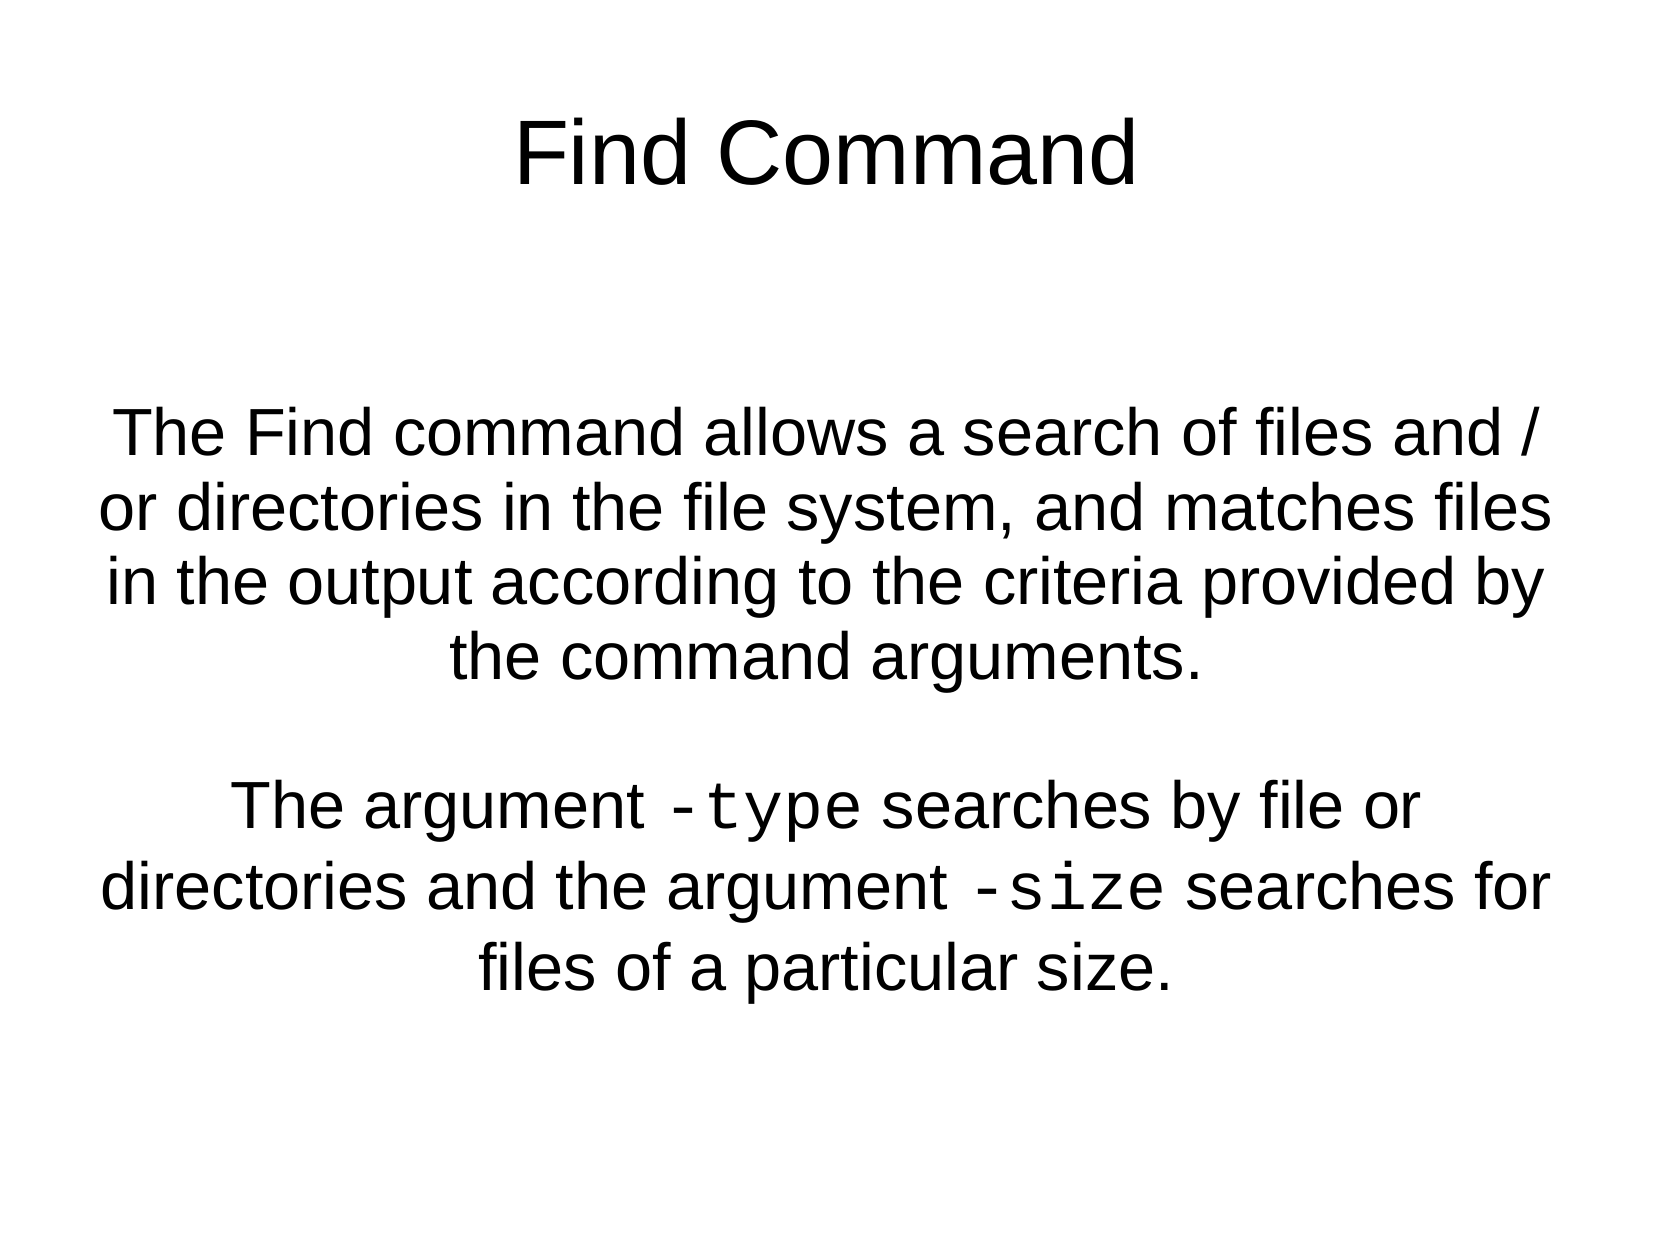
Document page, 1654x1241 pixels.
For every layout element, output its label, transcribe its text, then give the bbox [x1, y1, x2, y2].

title Find Command [82, 49, 1571, 257]
subtitle The Find command allows a search of files and / or directories in the file system, and matches files in the output according to the criteria provided by the command arguments. The argument -type searches by file or directories and the argument -size searches for files of a particular size. [82, 290, 1571, 1109]
